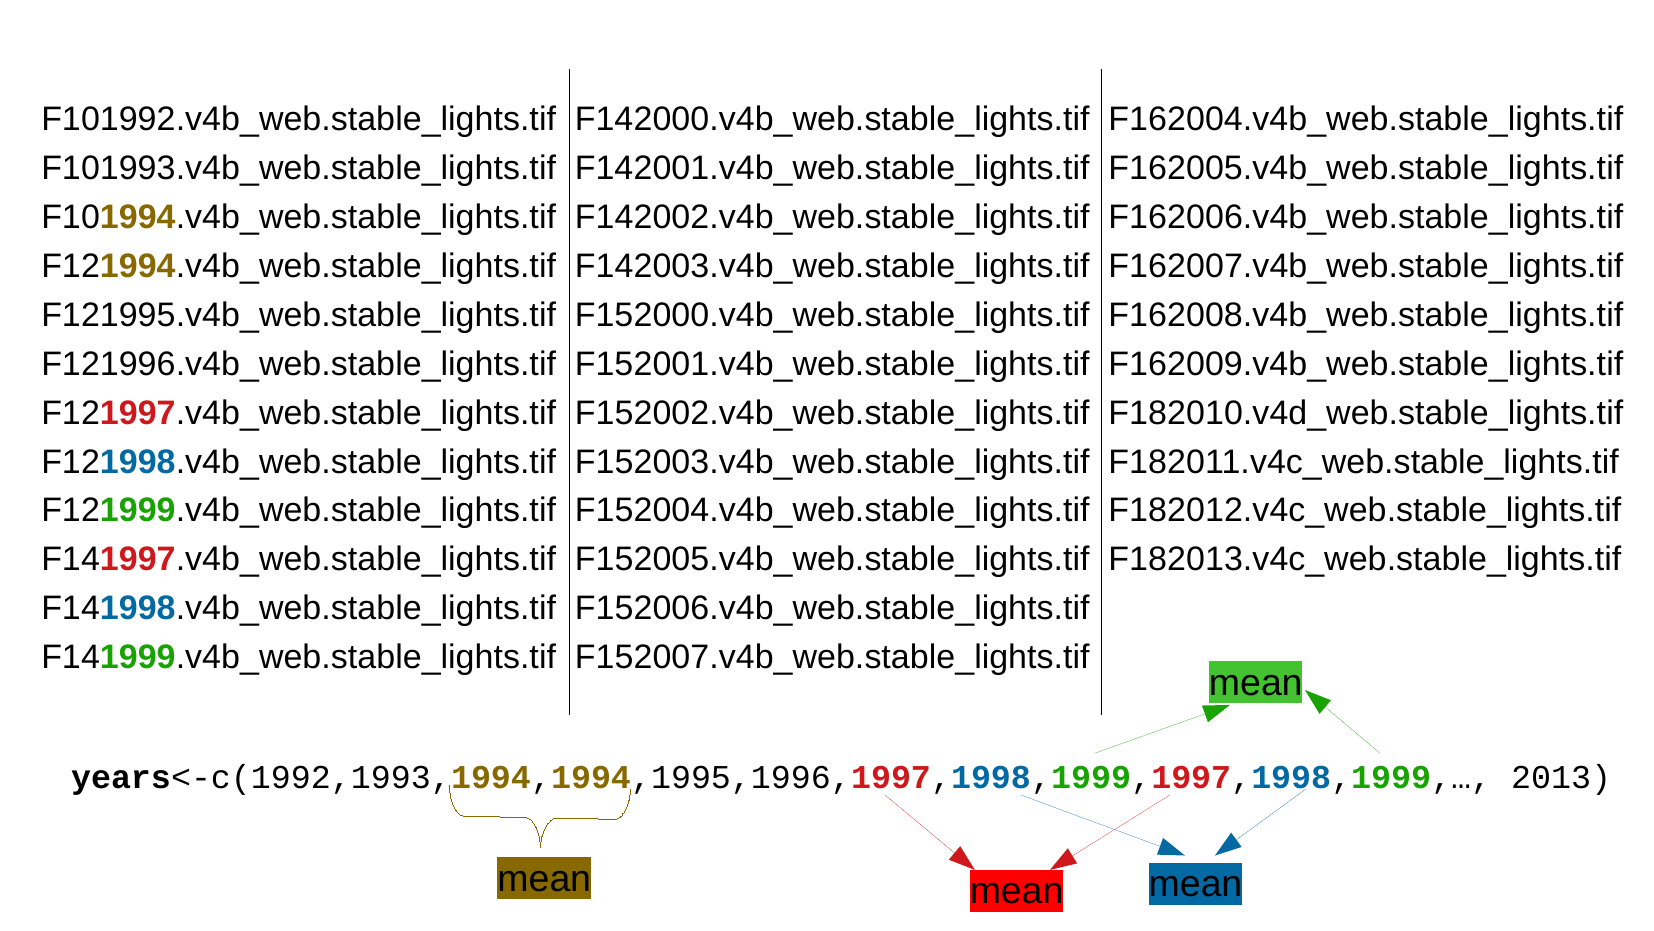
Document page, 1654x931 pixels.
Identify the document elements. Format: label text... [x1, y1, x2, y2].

text_box mean [482, 849, 606, 907]
text_box mean [1134, 855, 1258, 913]
text_box mean [1194, 654, 1318, 711]
text_box mean [954, 862, 1079, 919]
list F101992.v4b_web.stable_lights.tif F142000.v4b_web.stable_lights.tif F162004.v4b_web.stable_lights.tif F101993.v4b_web.stable_lights.tif F142001.v4b_web.stable_lights.tif F162005.v4b_web.stable_lights.tif F101994.v4b_web.stable_lights.tif F142002.v4b_web.stable_lights.tif F162006.v4b_web.stable_lights.tif F121994.v4b_web.stable_lights.tif F142003.v4b_web.stable_lights.tif F162007.v4b_web.stable_lights.tif F121995.v4b_web.stable_lights.tif F152000.v4b_web.stable_lights.tif F162008.v4b_web.stable_lights.tif F121996.v4b_web.stable_lights.tif F152001.v4b_web.stable_lights.tif F162009.v4b_web.stable_lights.tif F121997.v4b_web.stable_lights.tif F152002.v4b_web.stable_lights.tif F182010.v4d_web.stable_lights.tif F121998.v4b_web.stable_lights.tif F152003.v4b_web.stable_lights.tif F182011.v4c_web.stable_lights.tif F121999.v4b_web.stable_lights.tif F152004.v4b_web.stable_lights.tif F182012.v4c_web.stable_lights.tif F141997.v4b_web.stable_lights.tif F152005.v4b_web.stable_lights.tif F182013.v4c_web.stable_lights.tif F141998.v4b_web.stable_lights.tif F152006.v4b_web.stable_lights.tif F141999.v4b_web.stable_lights.tif F152007.v4b_web.stable_lights.tif [14, 99, 1635, 730]
text_box years<-c(1992,1993,1994,1994,1995,1996,1997,1998,1999,1997,1998,1999,…, 2013) [56, 753, 1654, 814]
